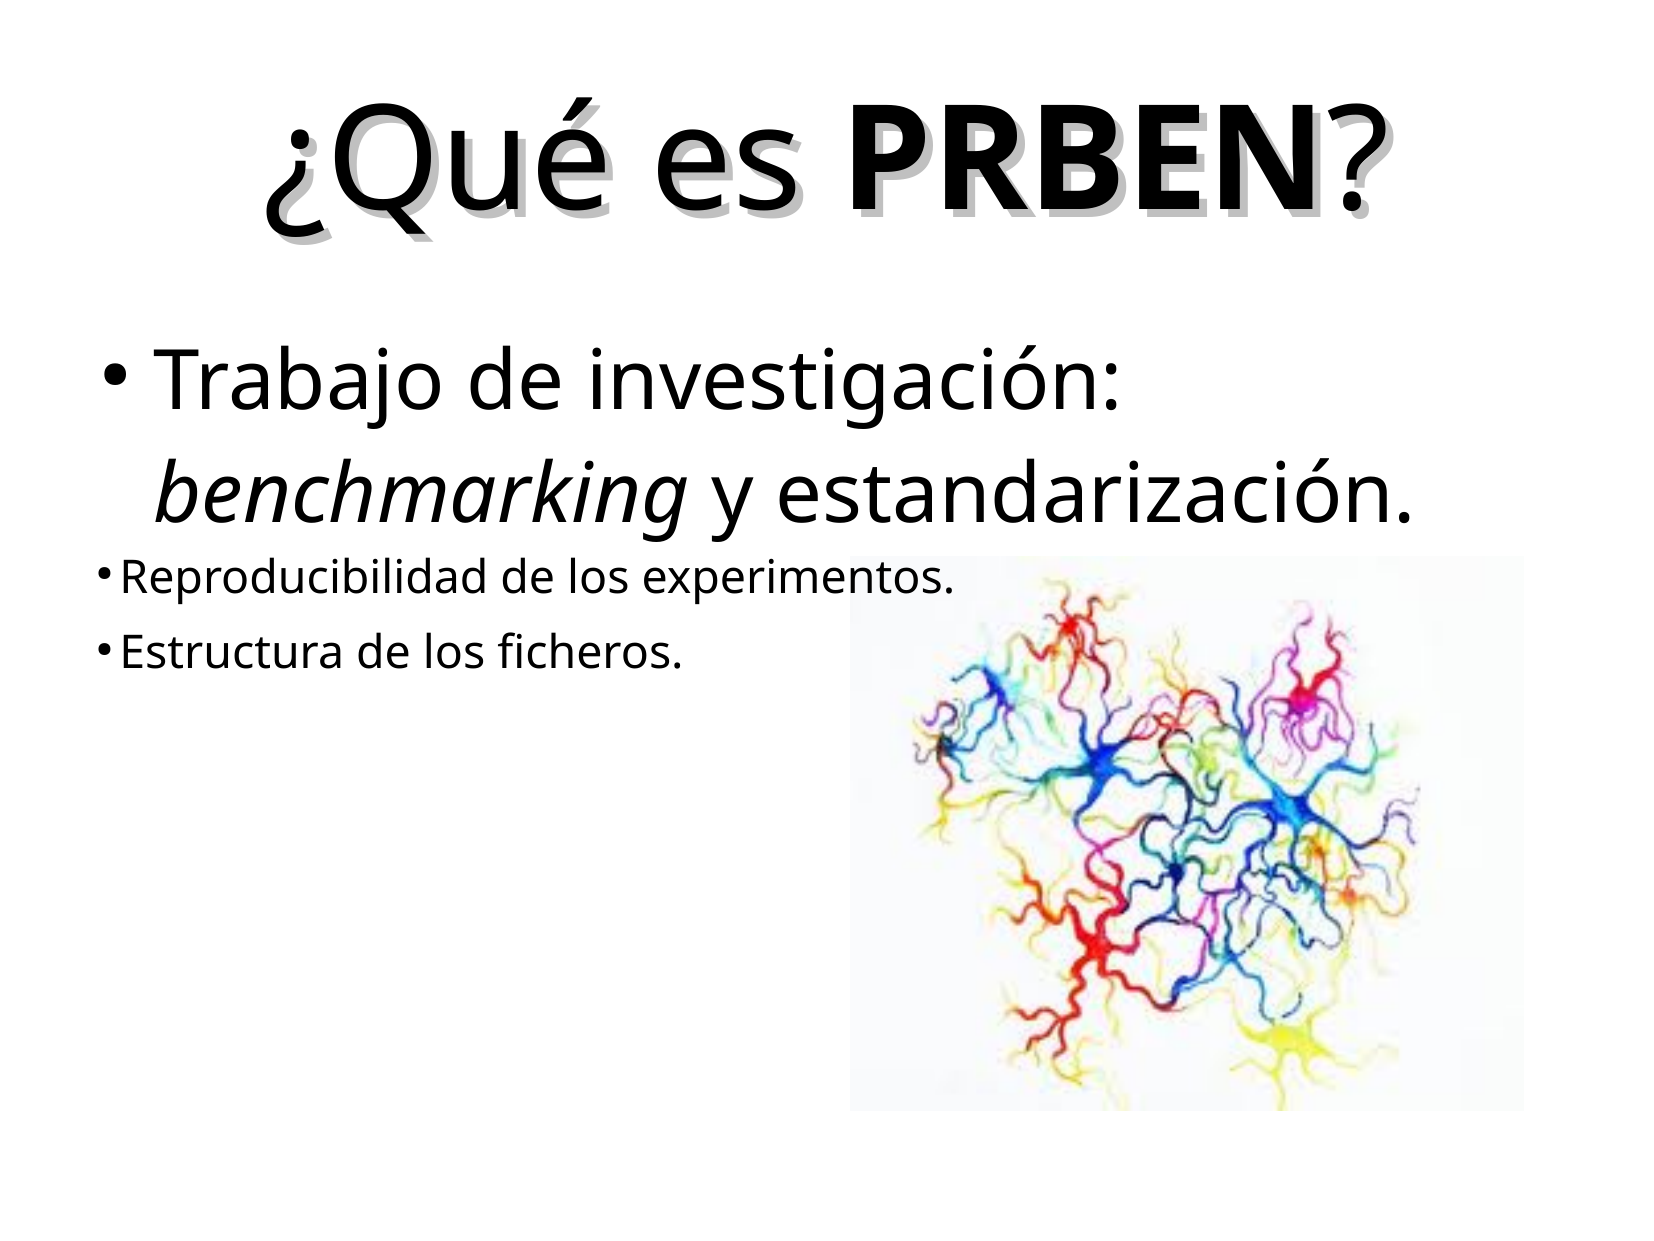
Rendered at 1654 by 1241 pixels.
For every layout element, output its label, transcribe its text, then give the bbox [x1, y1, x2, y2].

list Trabajo de investigación: benchmarking y estandarización. [82, 320, 1571, 1040]
title ¿Qué es PRBEN? [82, 49, 1571, 257]
picture [850, 1040, 1524, 1111]
list Reproducibilidad de los experimentos. Estructura de los ficheros. [88, 543, 1394, 686]
